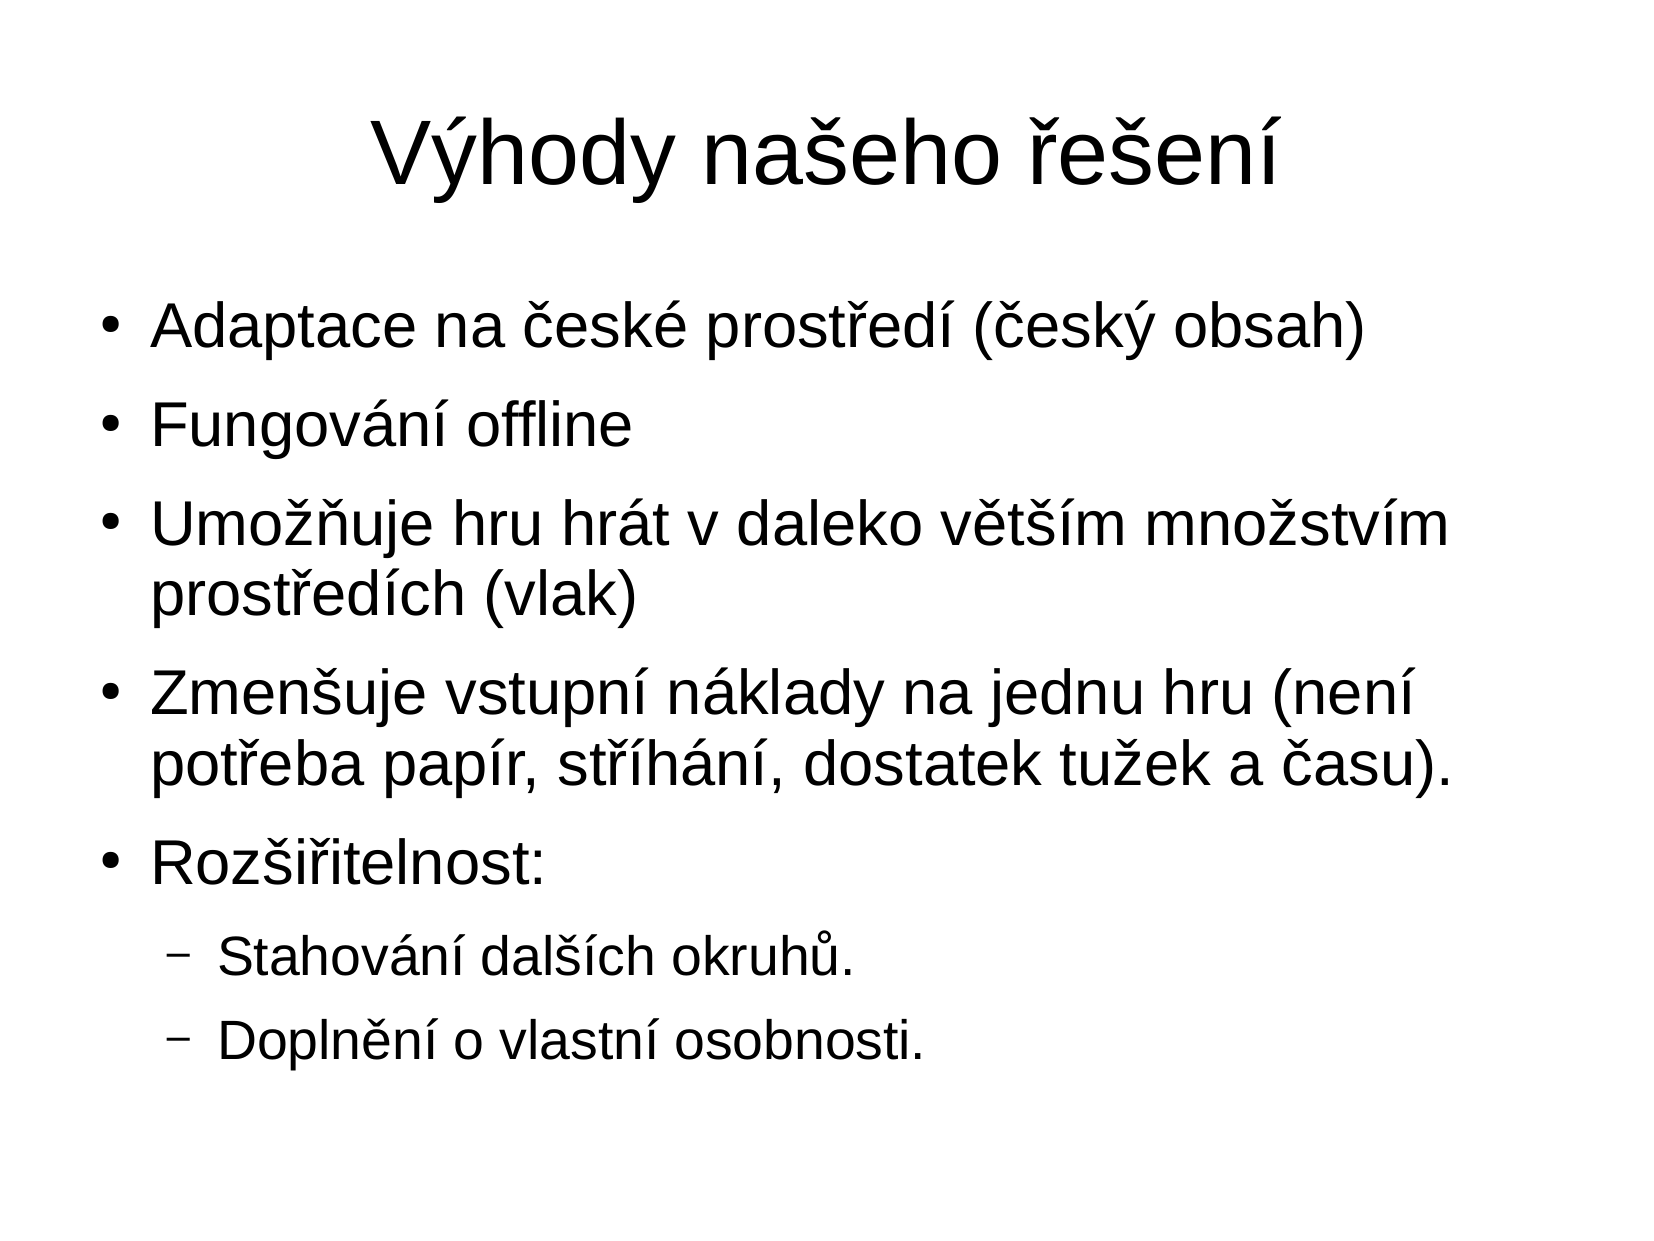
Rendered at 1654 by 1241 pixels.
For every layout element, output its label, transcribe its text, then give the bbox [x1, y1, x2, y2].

list Adaptace na české prostředí (český obsah) Fungování offline Umožňuje hru hrát v daleko větším množstvím prostředích (vlak) Zmenšuje vstupní náklady na jednu hru (není potřeba papír, stříhání, dostatek tužek a času). Rozšiřitelnost: Stahování dalších okruhů. Doplnění o vlastní osobnosti. [82, 290, 1571, 1075]
title Výhody našeho řešení [82, 49, 1571, 257]
